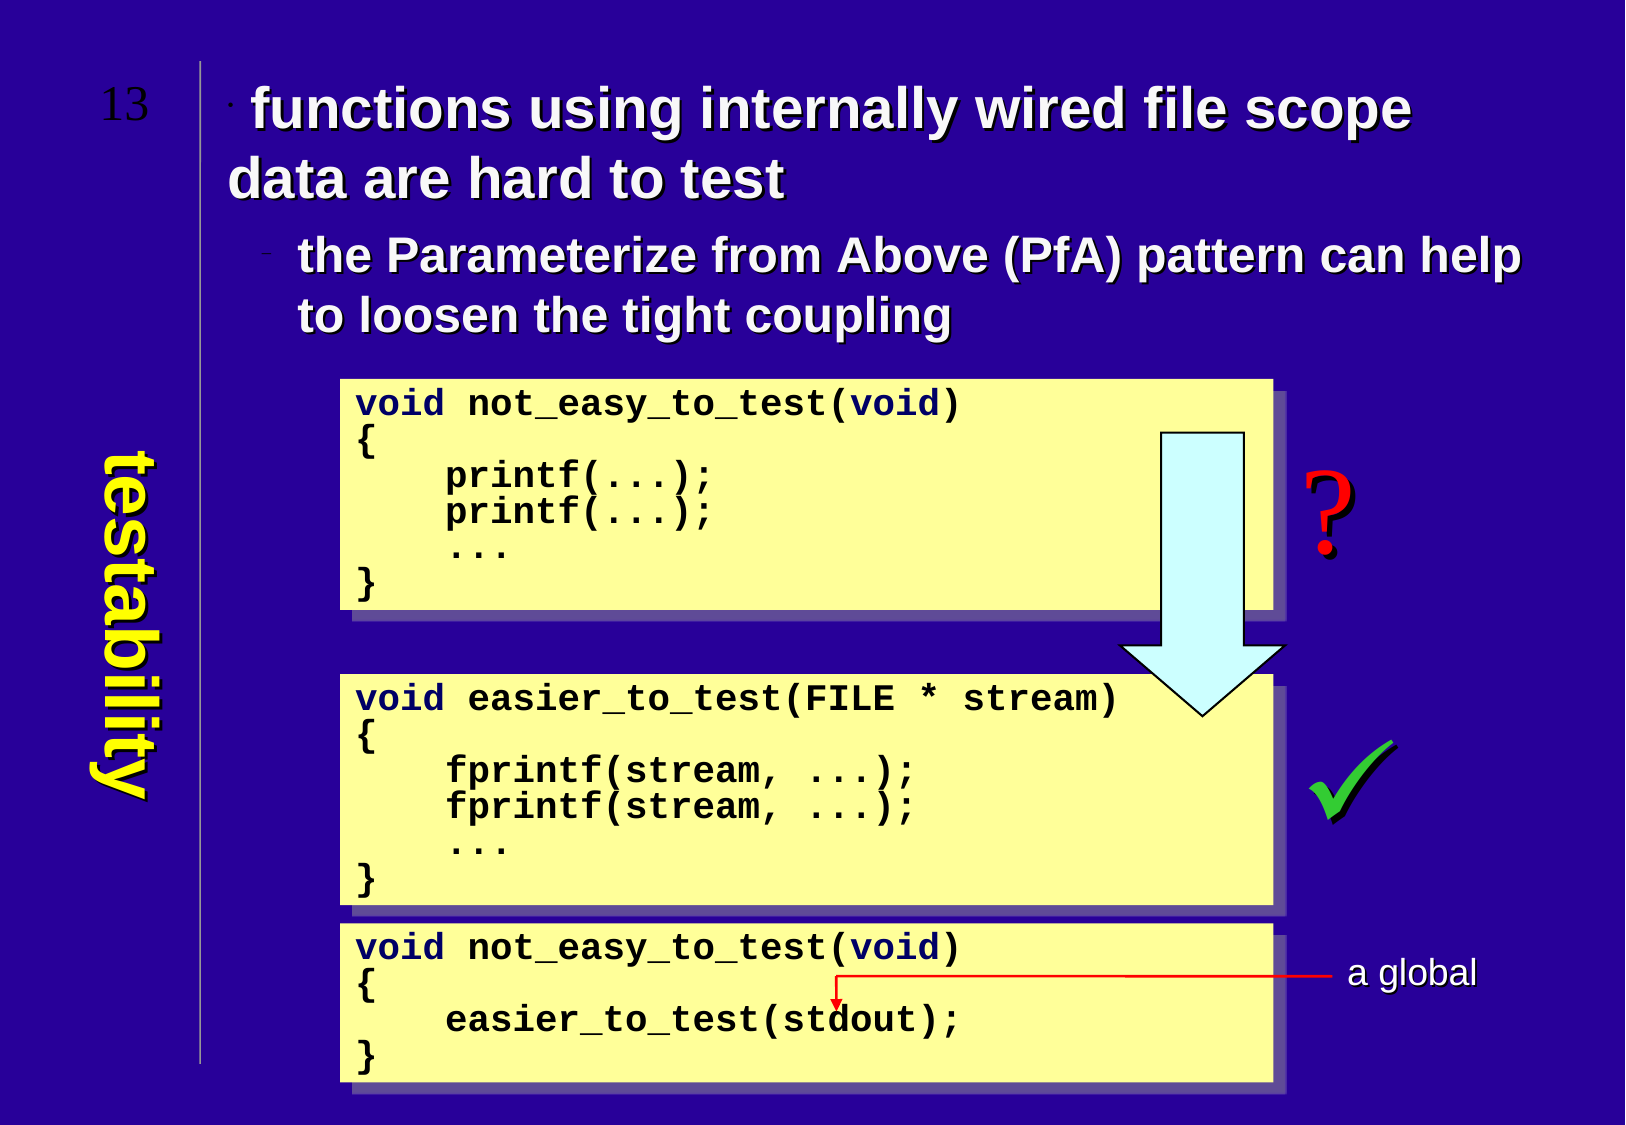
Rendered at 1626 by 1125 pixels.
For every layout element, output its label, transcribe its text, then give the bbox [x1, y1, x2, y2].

title testability [50, 187, 188, 1063]
text_box void not_easy_to_test(void) { printf(...); printf(...); ... } [340, 378, 1274, 610]
text_box a global [1332, 940, 1534, 1002]
text_box void not_easy_to_test(void) { easier_to_test(stdout); } [340, 923, 1274, 1083]
text_box  [1284, 704, 1474, 869]
list functions using internally wired file scope data are hard to test the Parameterize from Above (PfA) pattern can help to loosen the tight coupling [212, 62, 1550, 1063]
text_box [1119, 432, 1286, 717]
text_box ? [1285, 420, 1372, 587]
text_box void easier_to_test(FILE * stream) { fprintf(stream, ...); fprintf(stream, ...); ... } [340, 674, 1274, 906]
